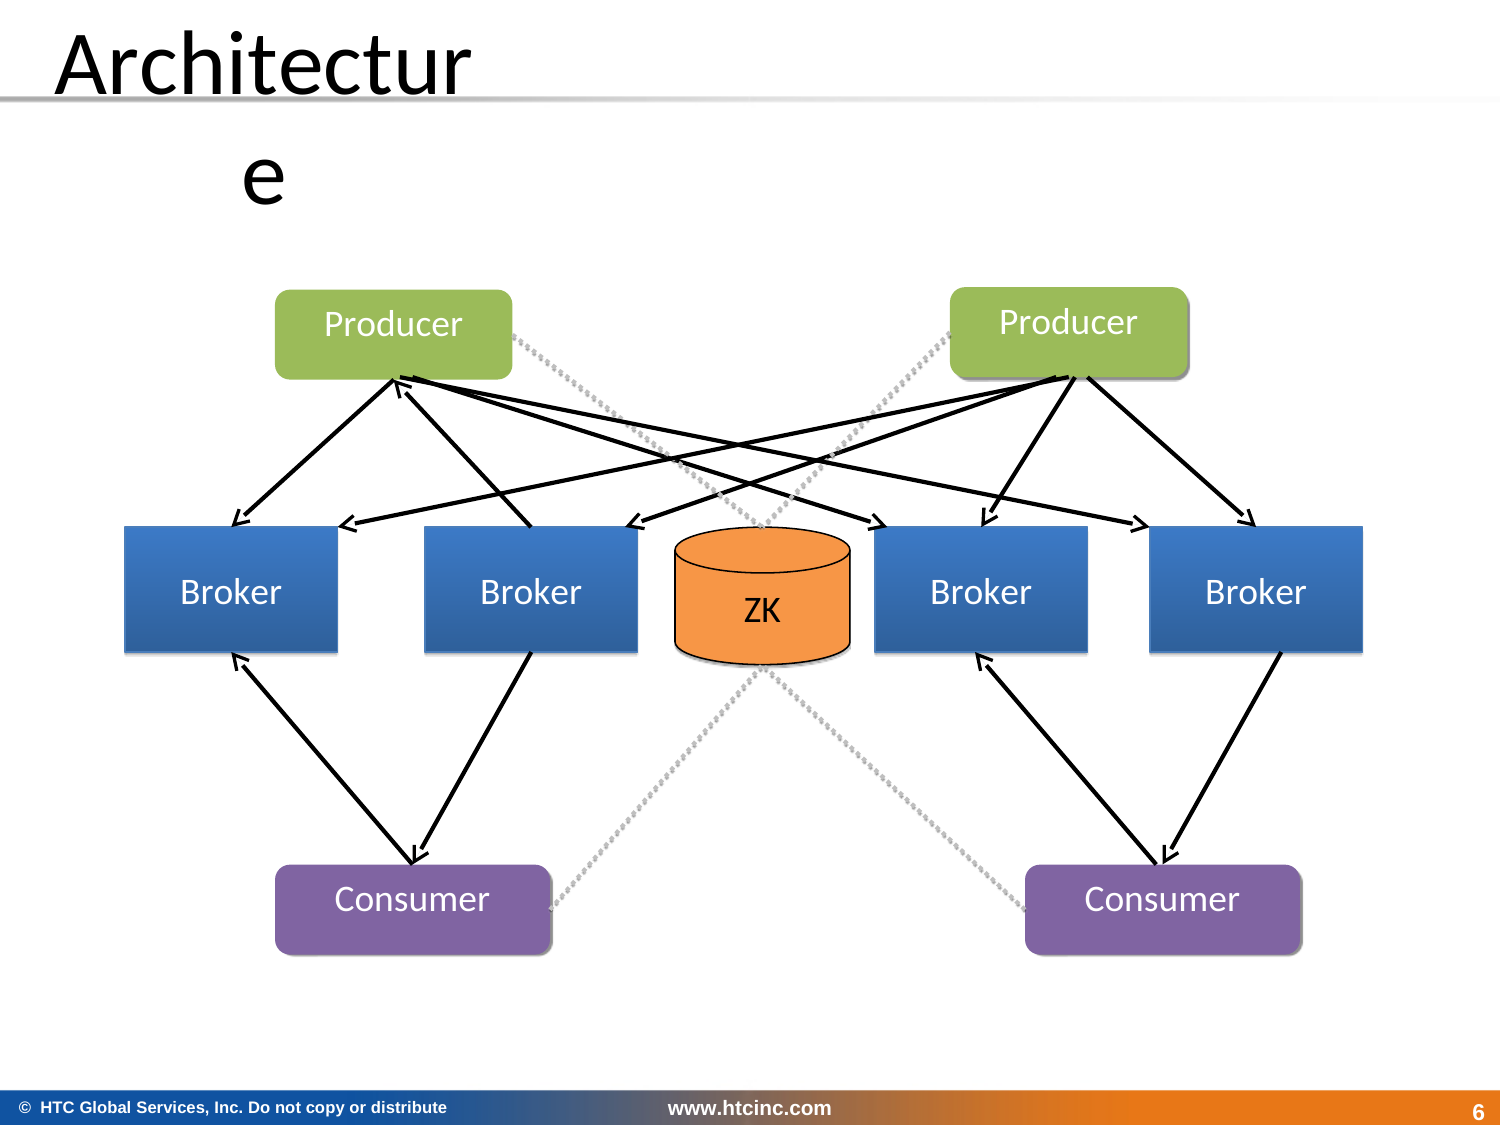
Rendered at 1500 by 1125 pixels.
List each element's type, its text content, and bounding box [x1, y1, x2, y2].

text_box [231, 377, 1150, 528]
text_box [624, 495, 717, 528]
text_box Broker [424, 527, 638, 653]
text_box [795, 497, 888, 528]
text_box Consumer [275, 864, 551, 955]
text_box Architecture [18, 0, 511, 121]
text_box Broker [124, 527, 338, 653]
text_box Producer [274, 289, 513, 380]
text_box [1162, 651, 1282, 865]
text_box [1087, 377, 1257, 528]
text_box Broker [1149, 527, 1363, 653]
text_box Consumer [1025, 864, 1301, 955]
text_box [231, 651, 532, 865]
text_box Producer [949, 287, 1188, 378]
picture [0, 0, 1500, 1125]
text_box [975, 652, 1157, 865]
text_box Broker [874, 527, 1088, 653]
text_box ZK [675, 527, 850, 665]
